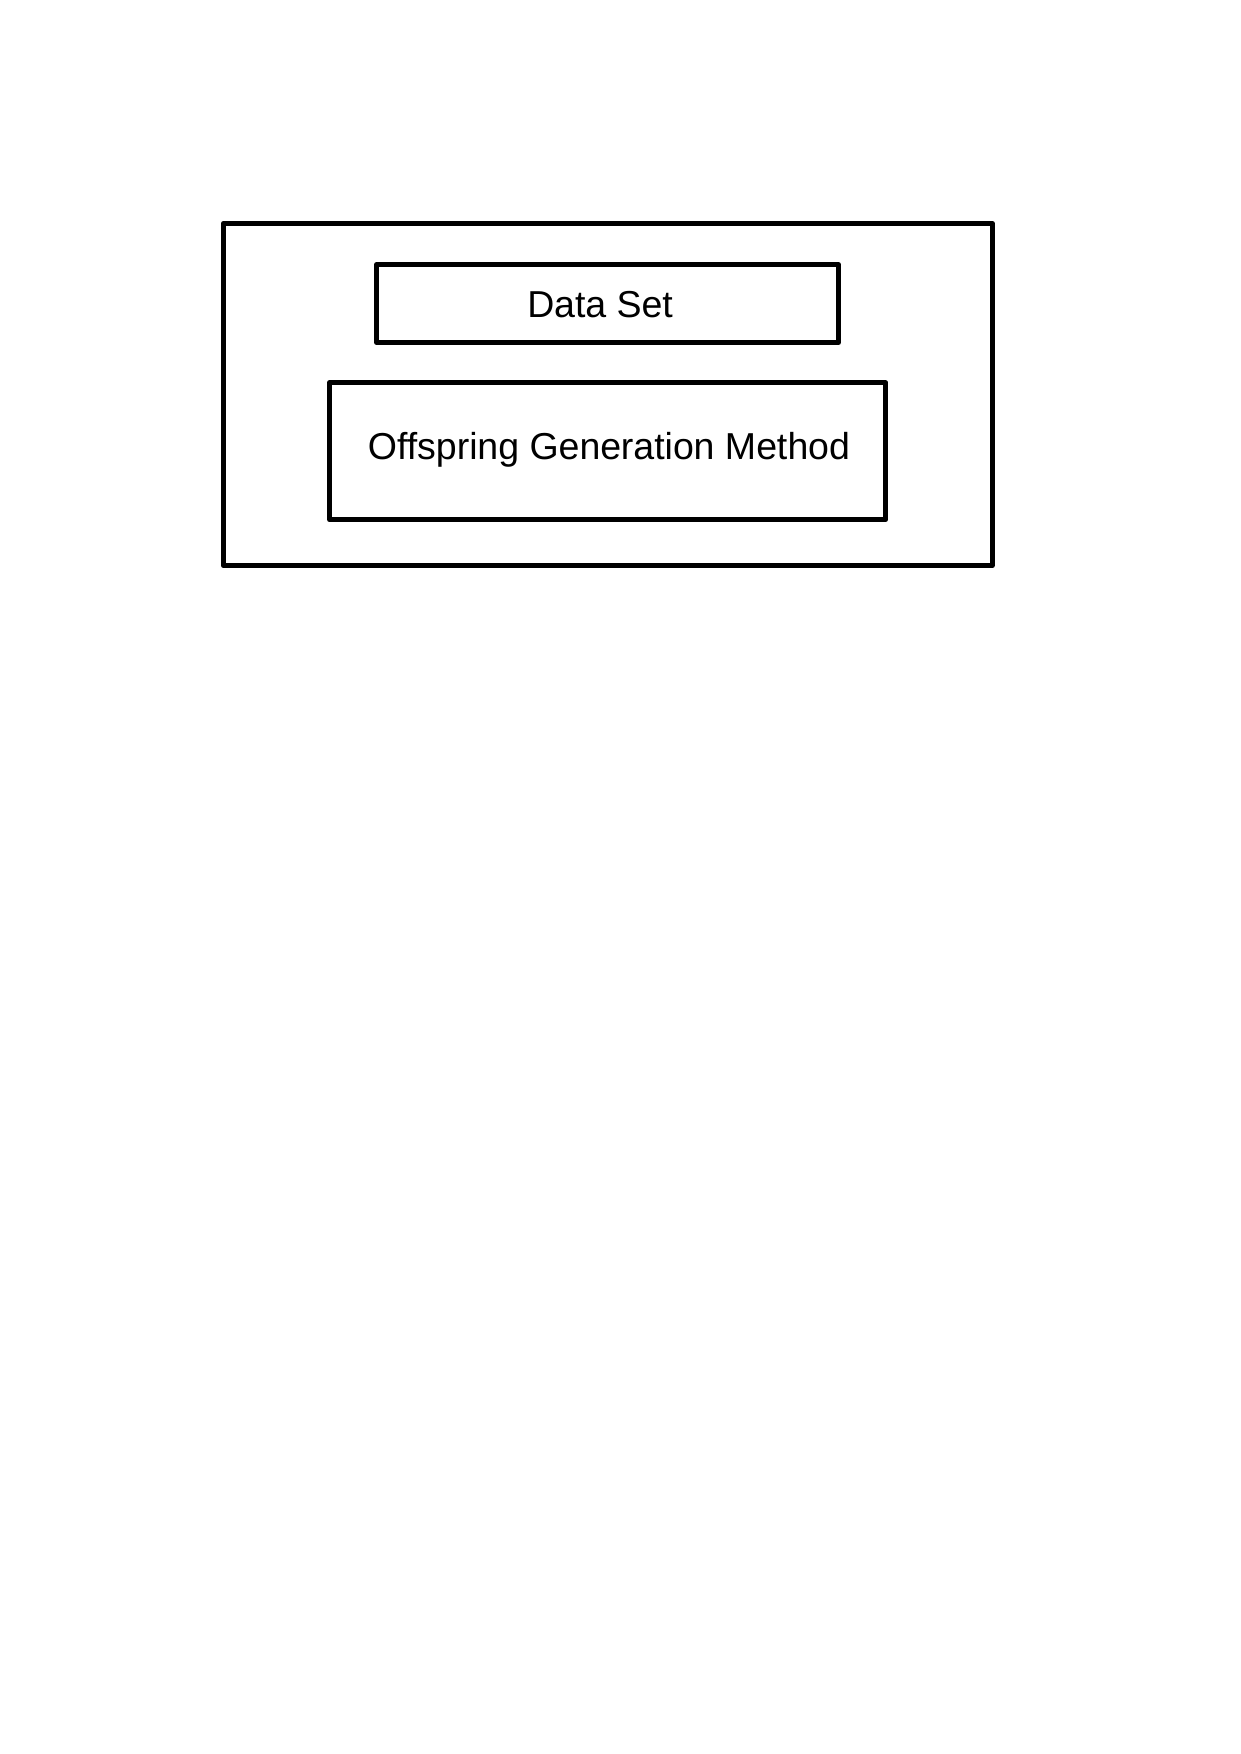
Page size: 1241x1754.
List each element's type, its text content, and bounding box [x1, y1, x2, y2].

text_box Offspring Generation Method [353, 418, 880, 517]
text_box Data Set [512, 276, 857, 334]
